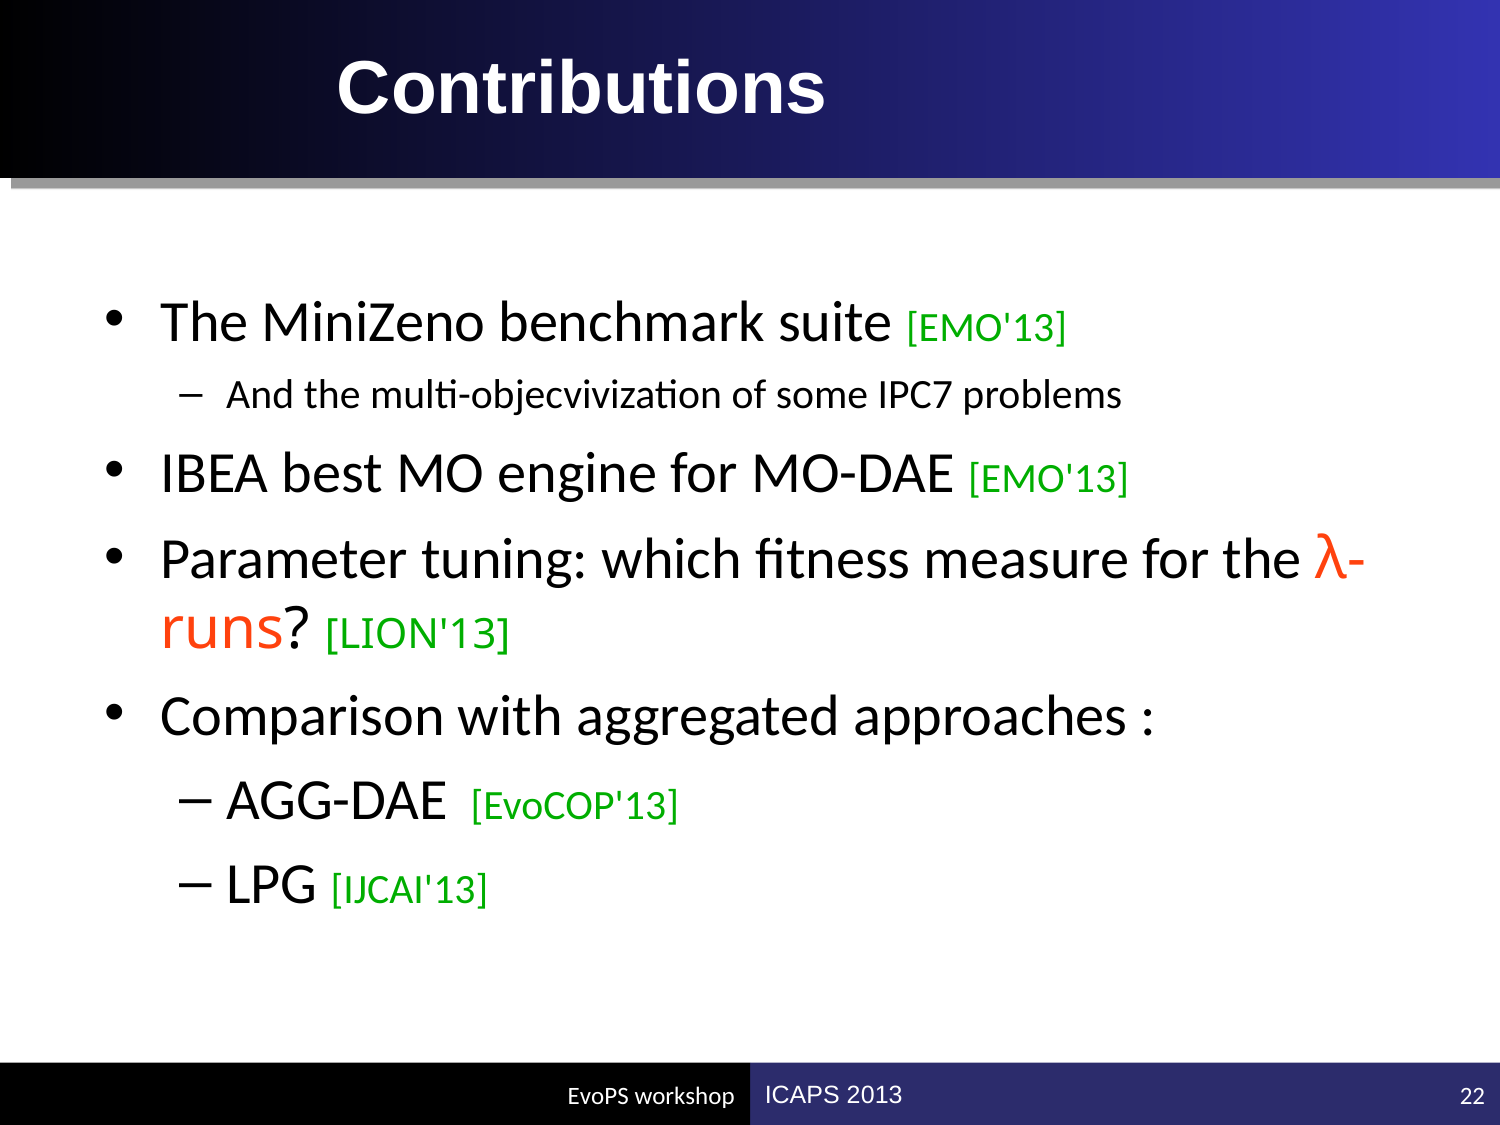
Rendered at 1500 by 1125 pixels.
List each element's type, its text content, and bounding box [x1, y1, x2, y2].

list The MiniZeno benchmark suite [EMO'13] And the multi-objecvivization of some IPC7 problems IBEA best MO engine for MO-DAE [EMO'13] Parameter tuning: which fitness measure for the λ-runs? [LION'13] Comparison with aggregated approaches : AGG-DAE [EvoCOP'13] LPG [IJCAI'13] [89, 275, 1446, 987]
text_box Contributions [322, 31, 1395, 137]
